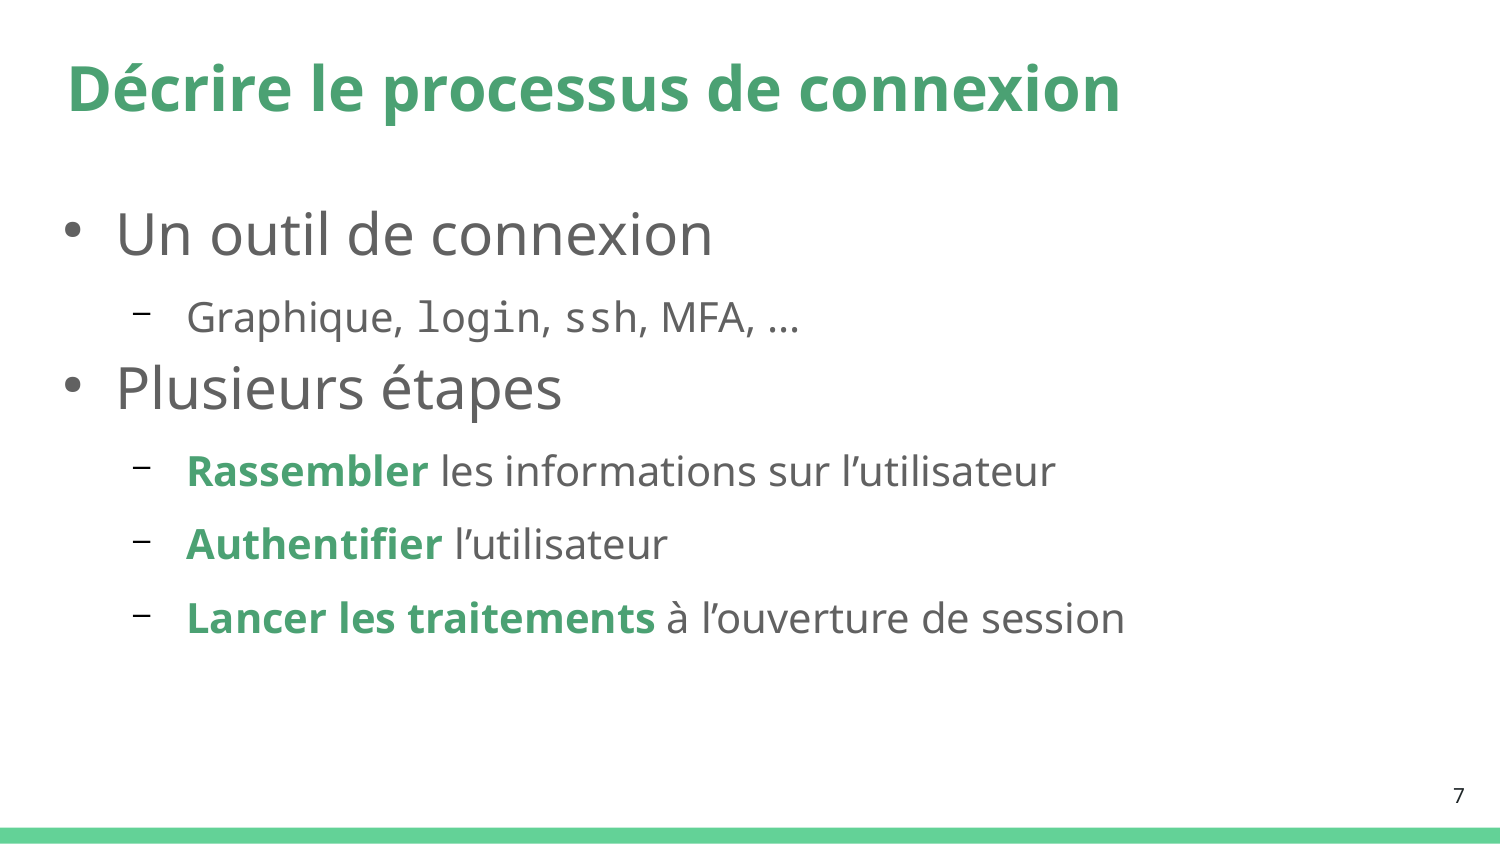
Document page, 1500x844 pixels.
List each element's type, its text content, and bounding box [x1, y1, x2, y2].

title Décrire le processus de connexion [51, 23, 1449, 117]
list Un outil de connexion Graphique, login, ssh, MFA, ... Plusieurs étapes Rassembler les informations sur l’utilisateur Authentifier l’utilisateur Lancer les traitements à l’ouverture de session [29, 171, 1430, 818]
slide_number <numéro> [1389, 764, 1480, 830]
